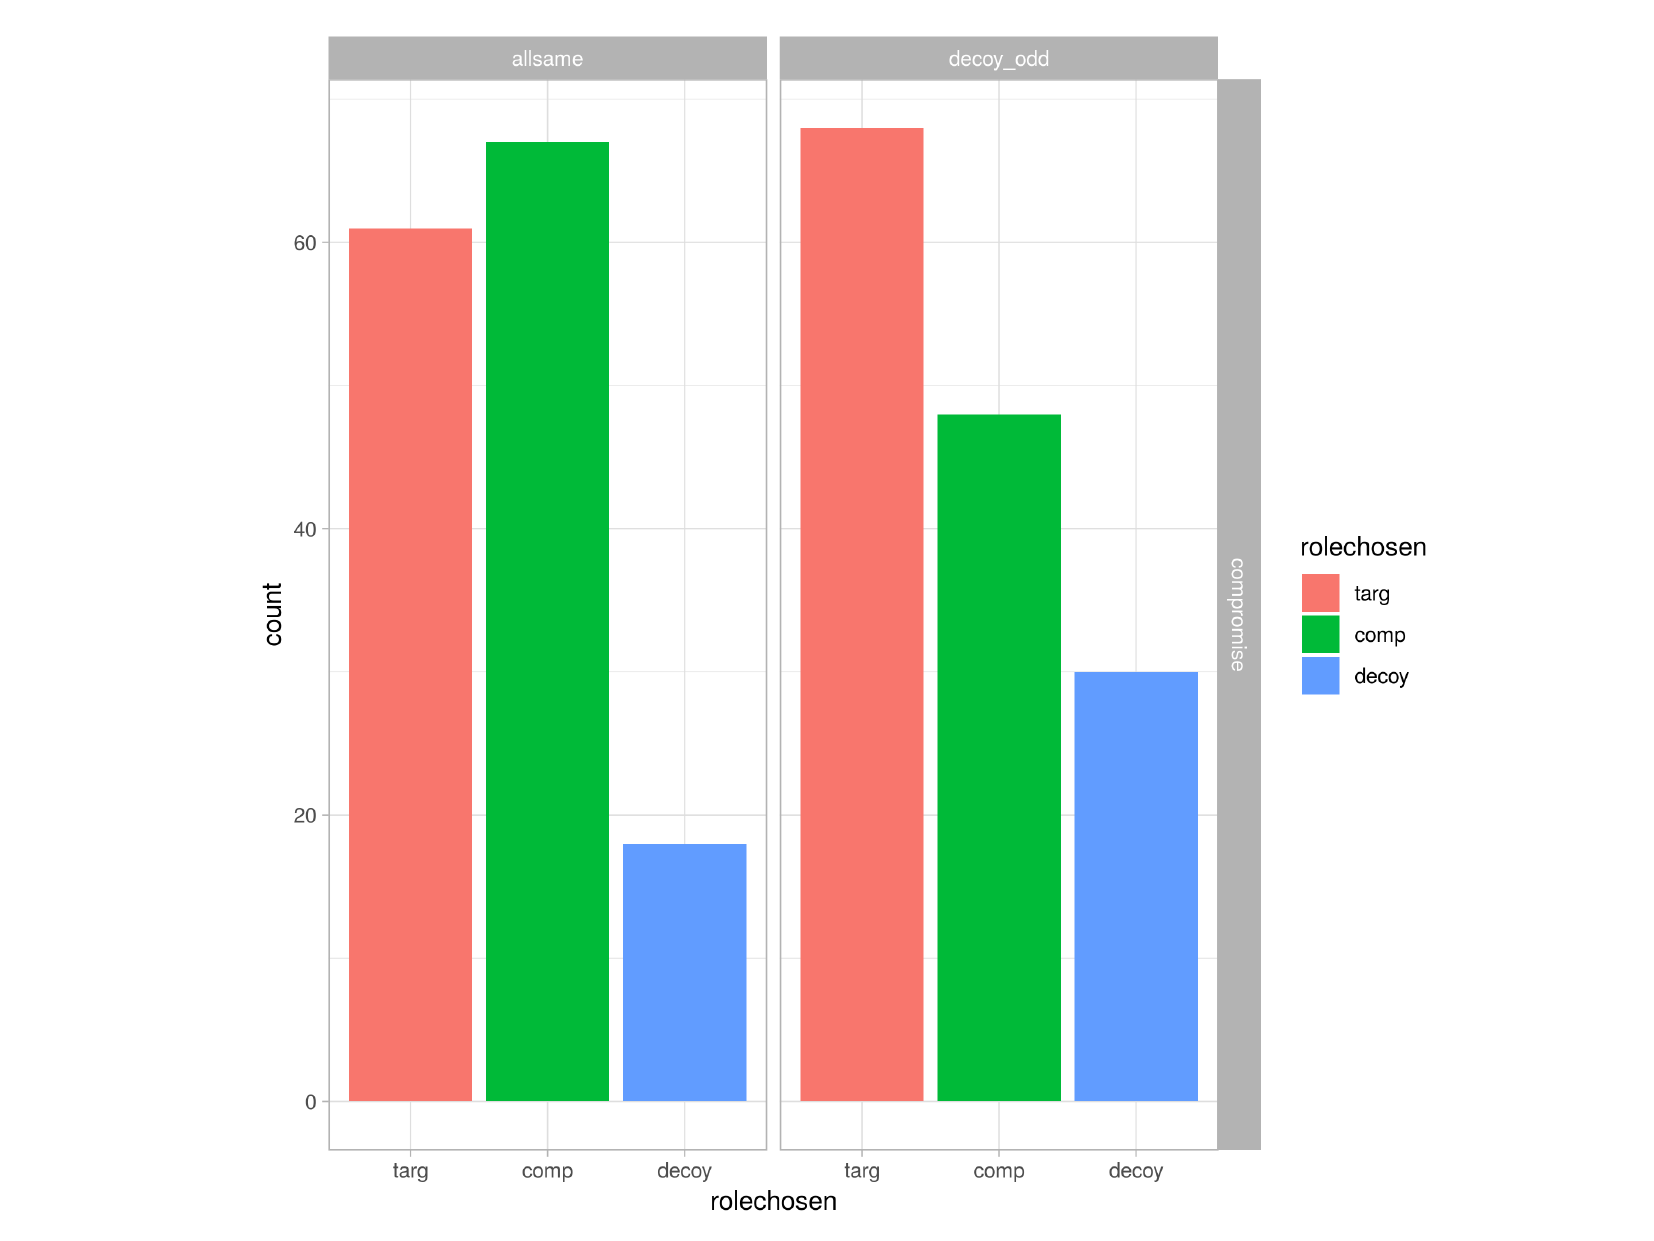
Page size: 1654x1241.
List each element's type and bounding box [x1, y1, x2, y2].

picture [248, 23, 1453, 1229]
